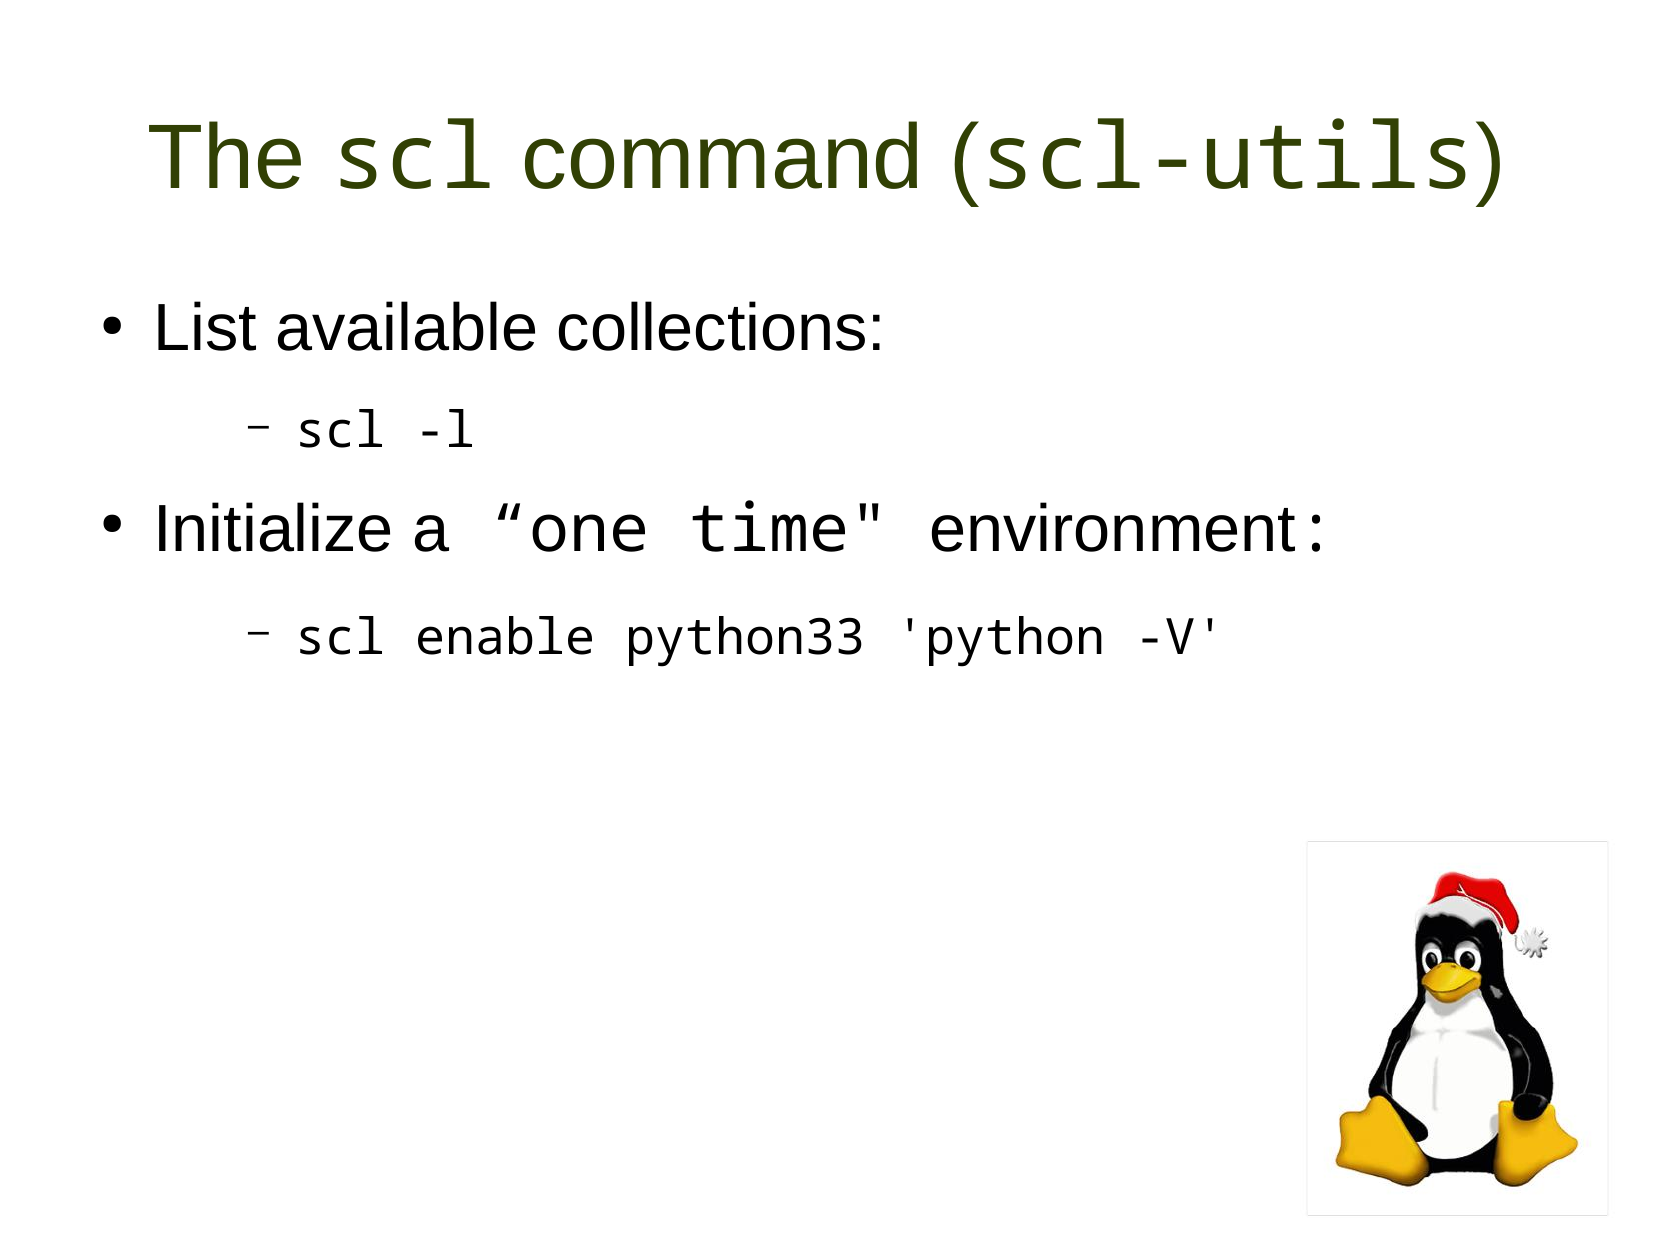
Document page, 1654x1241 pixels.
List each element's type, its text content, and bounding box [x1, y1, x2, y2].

picture [1260, 831, 1654, 1225]
list List available collections: scl -l Initialize a “one time" environment: scl enable python33 'python -V' [82, 290, 1571, 1109]
title The scl command (scl-utils) [82, 49, 1571, 257]
